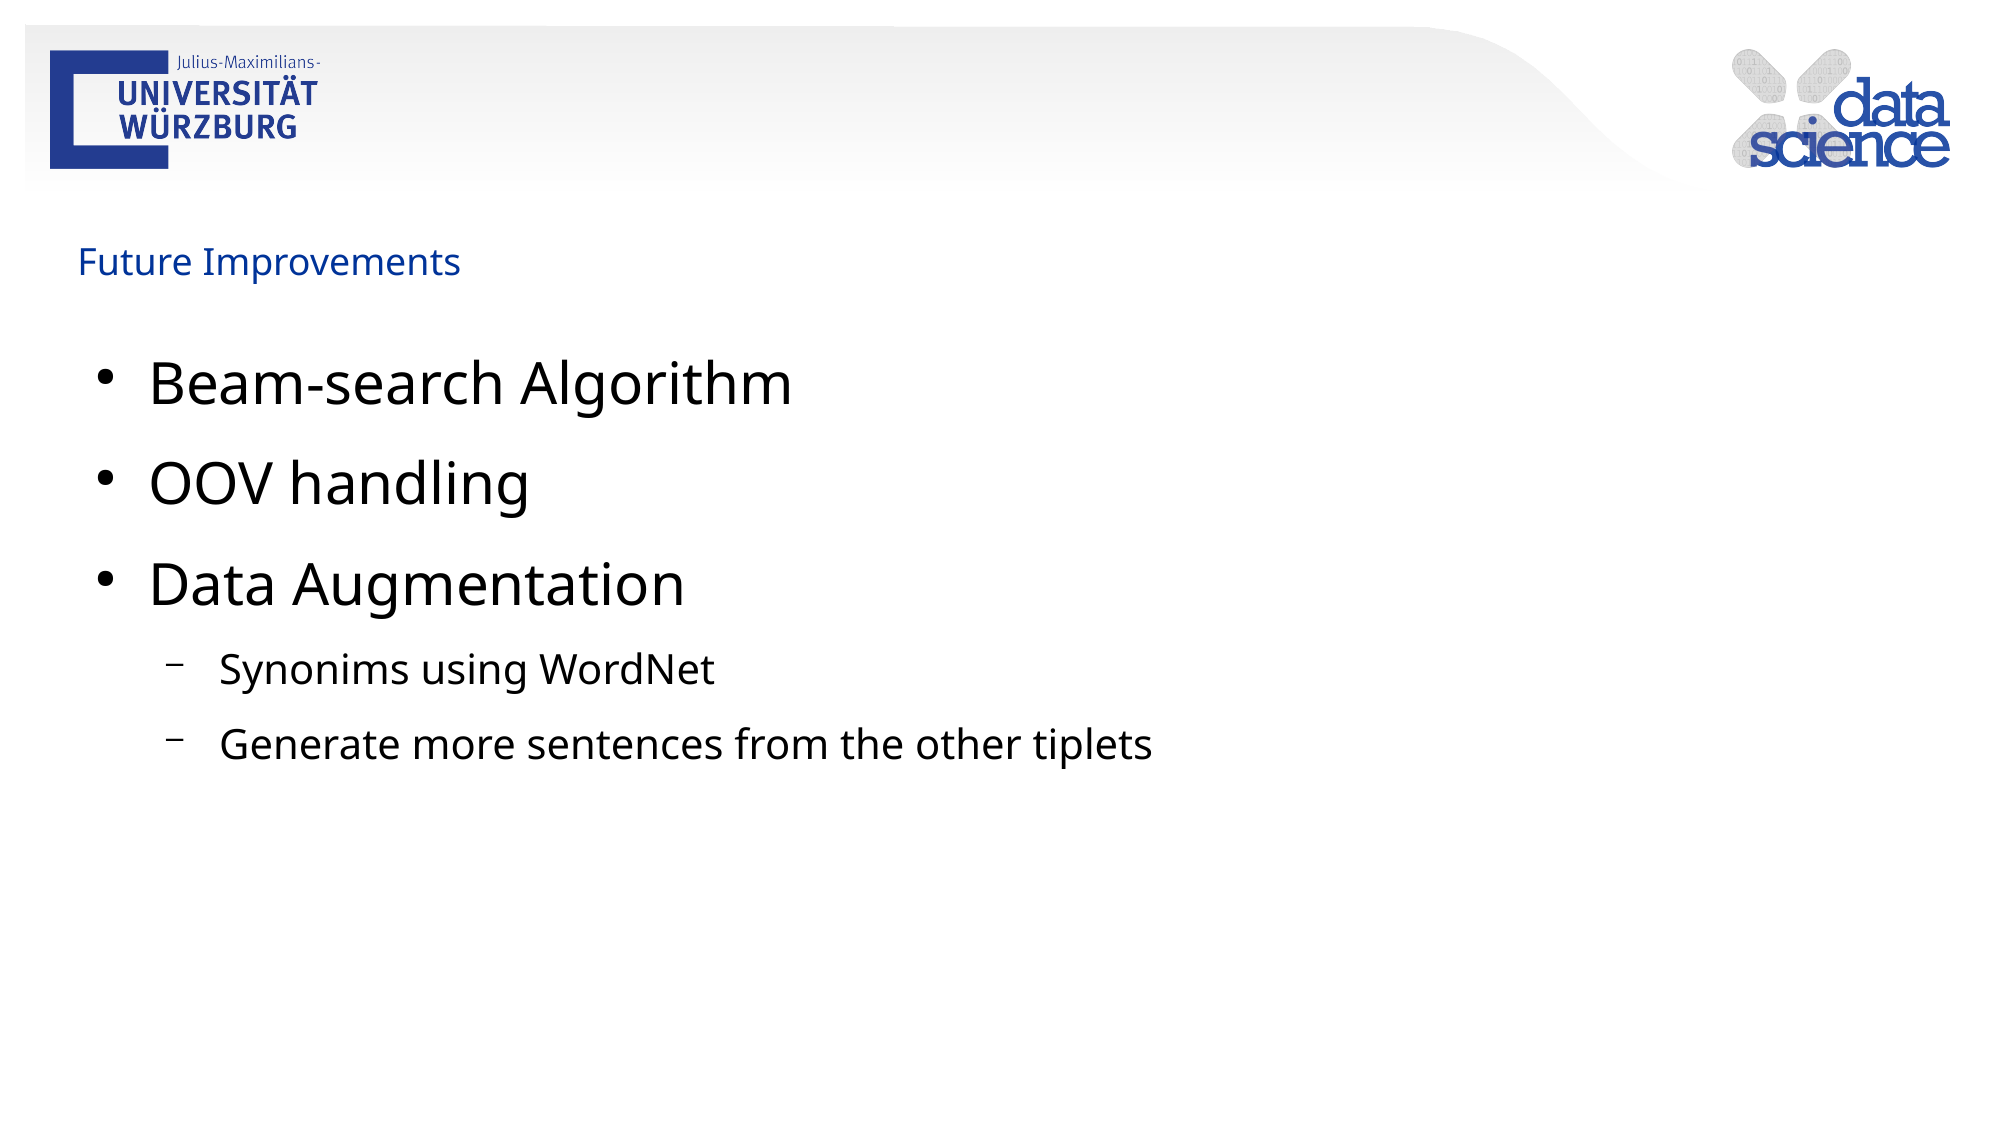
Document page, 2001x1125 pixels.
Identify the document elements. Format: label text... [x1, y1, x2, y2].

title Future Improvements [77, 198, 1901, 324]
picture [50, 50, 321, 169]
picture [1732, 49, 1950, 168]
list Beam-search Algorithm OOV handling Data Augmentation Synonims using WordNet Generate more sentences from the other tiplets [77, 347, 1901, 1014]
